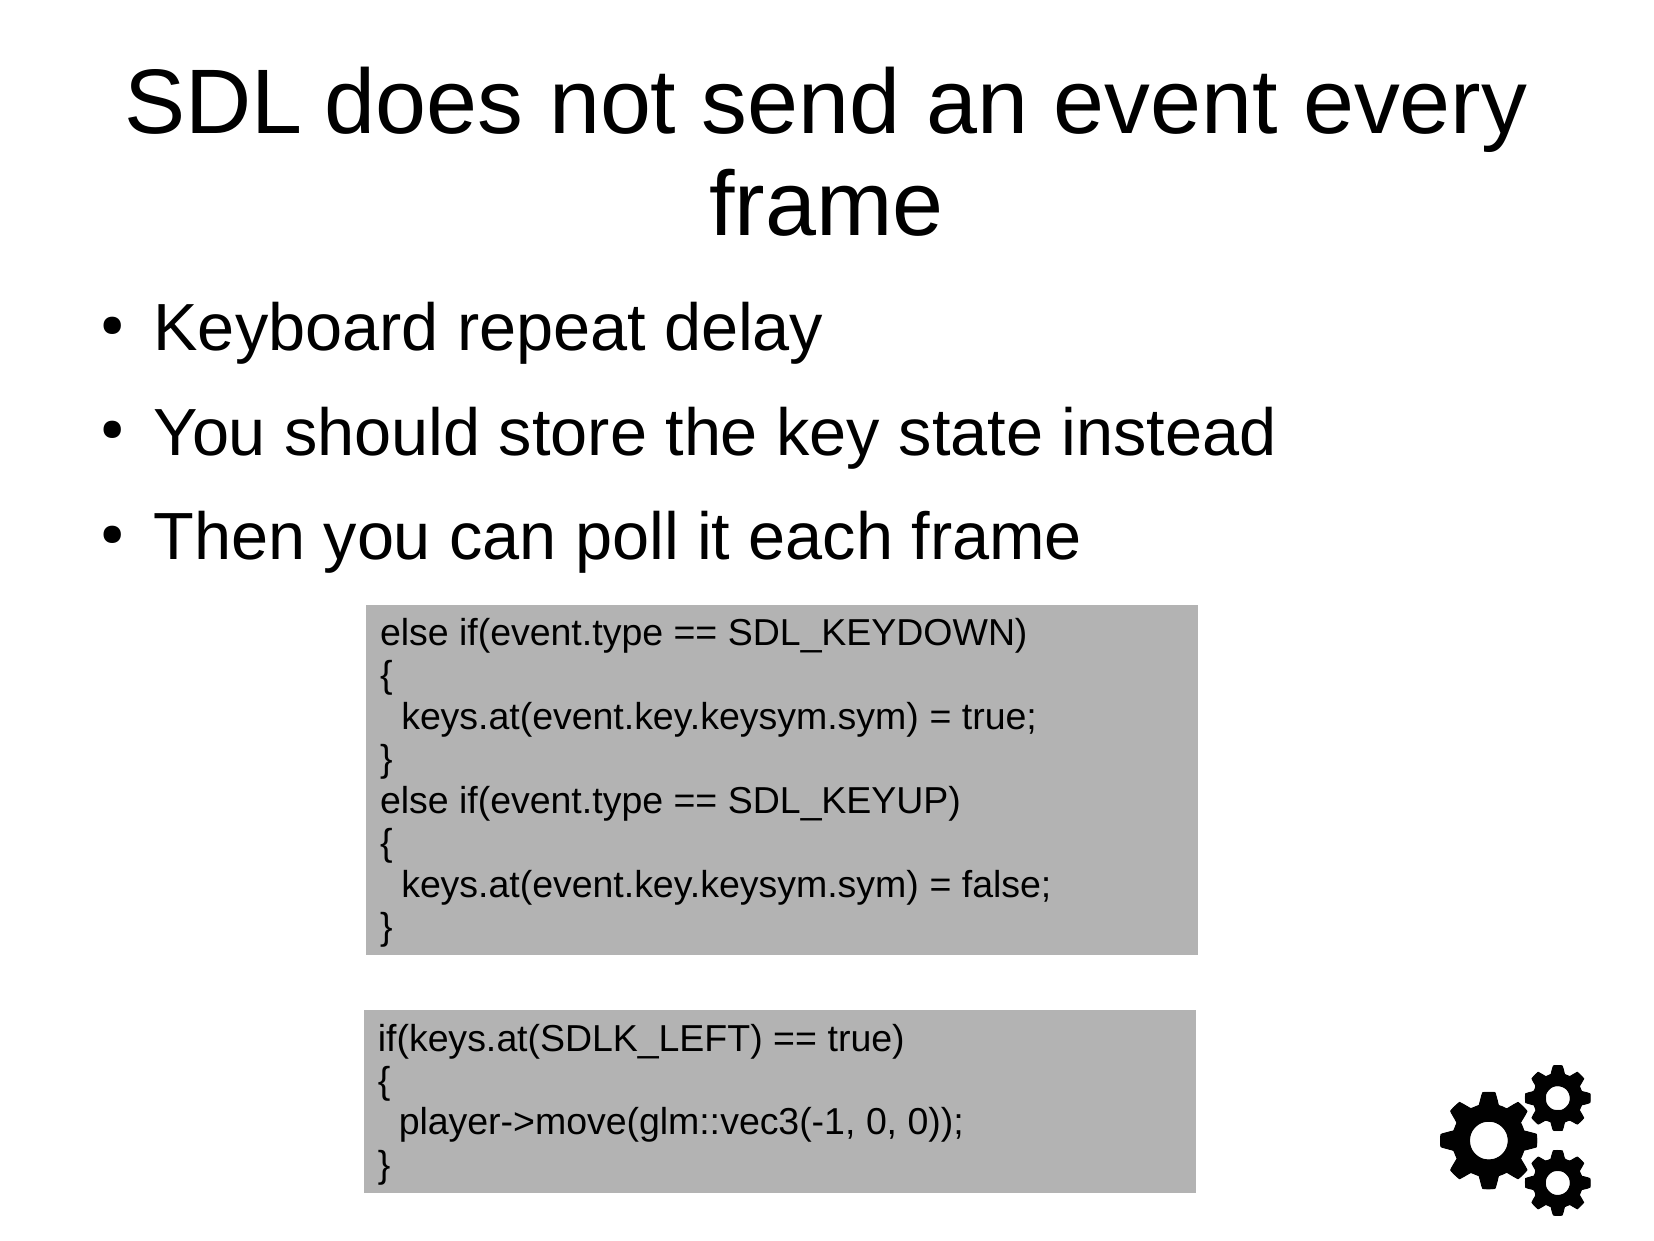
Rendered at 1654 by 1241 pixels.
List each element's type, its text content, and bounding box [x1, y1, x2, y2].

list Keyboard repeat delay You should store the key state instead Then you can poll it each frame [82, 290, 1571, 1010]
table_header if(keys.at(SDLK_LEFT) == true) { player->move(glm::vec3(-1, 0, 0)); } [364, 1010, 1196, 1193]
table_header else if(event.type == SDL_KEYDOWN) { keys.at(event.key.keysym.sym) = true; } else if(event.type == SDL_KEYUP) { keys.at(event.key.keysym.sym) = false; } [366, 605, 1198, 955]
title SDL does not send an event every frame [82, 49, 1571, 257]
picture [1440, 1065, 1591, 1216]
